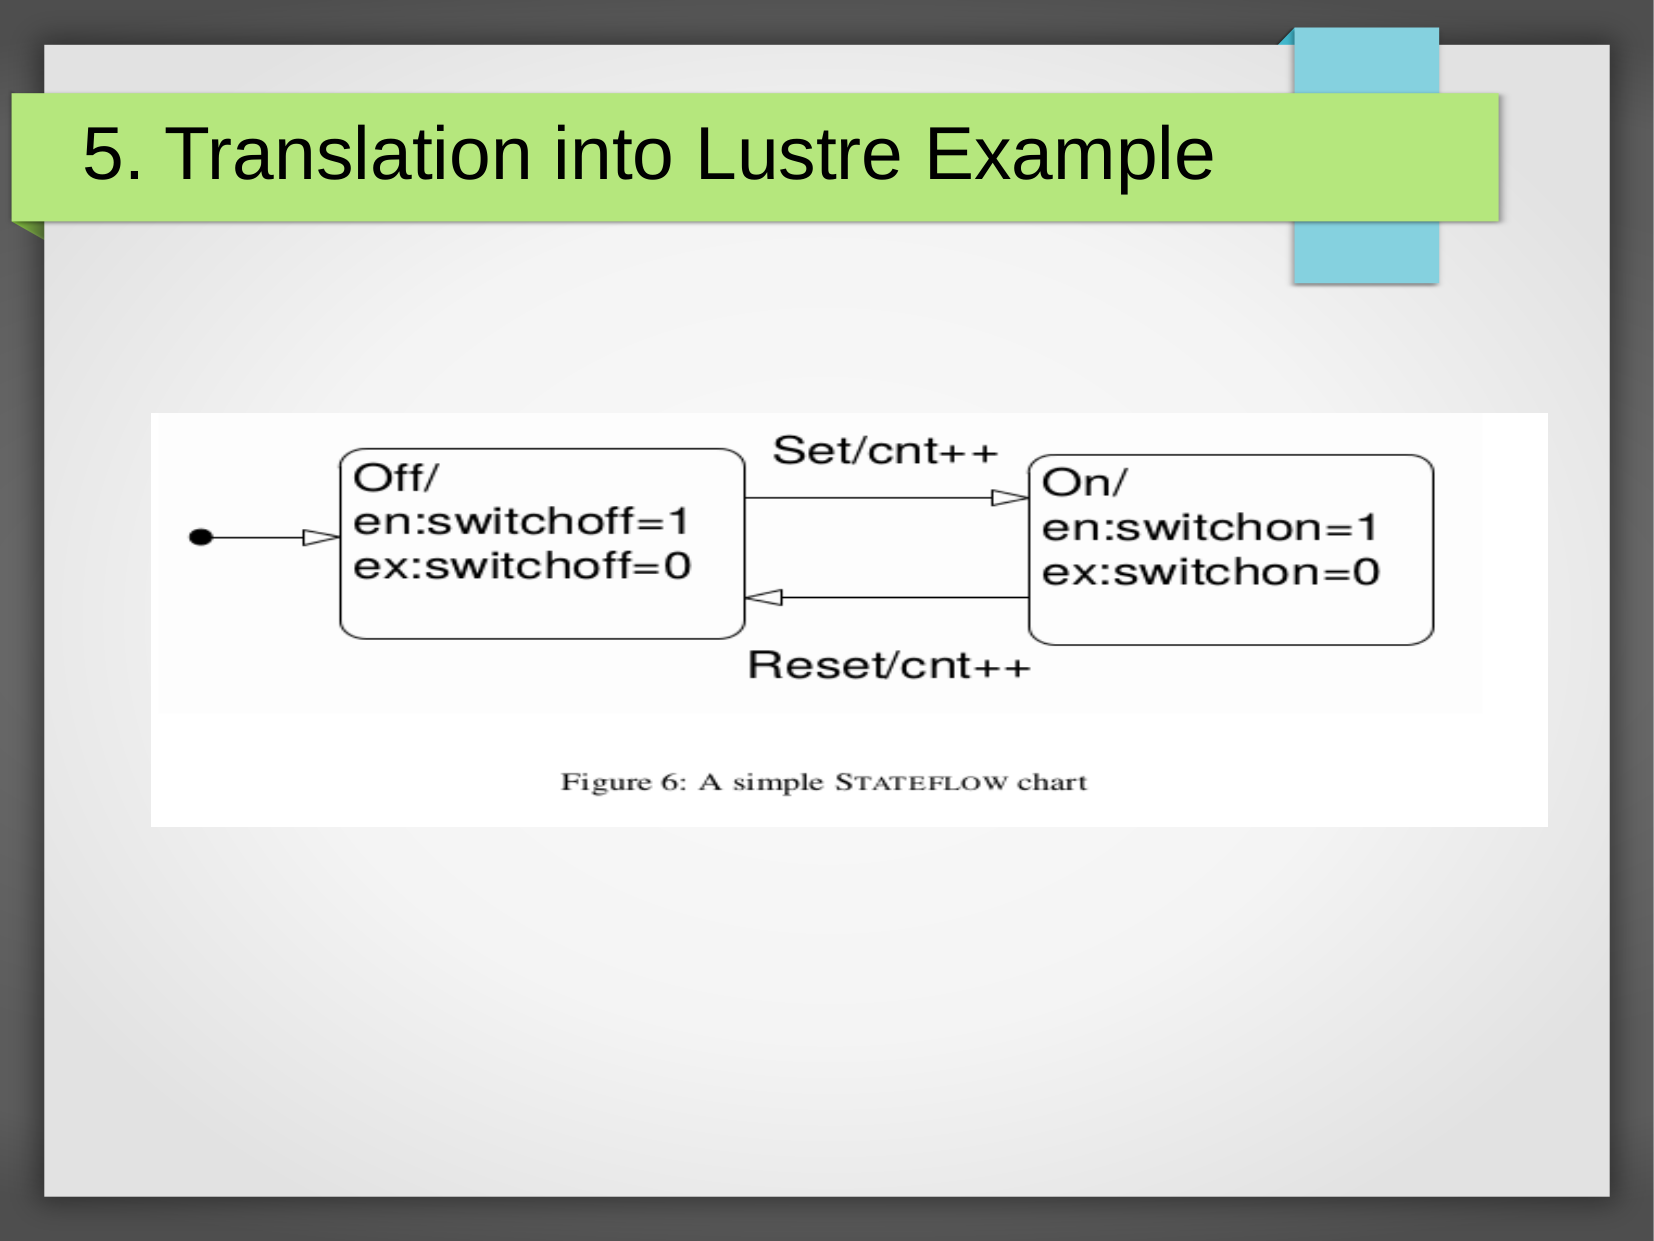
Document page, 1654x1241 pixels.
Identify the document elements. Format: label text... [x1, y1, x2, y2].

picture [0, 0, 1654, 1241]
title 5. Translation into Lustre Example [82, 94, 1264, 213]
